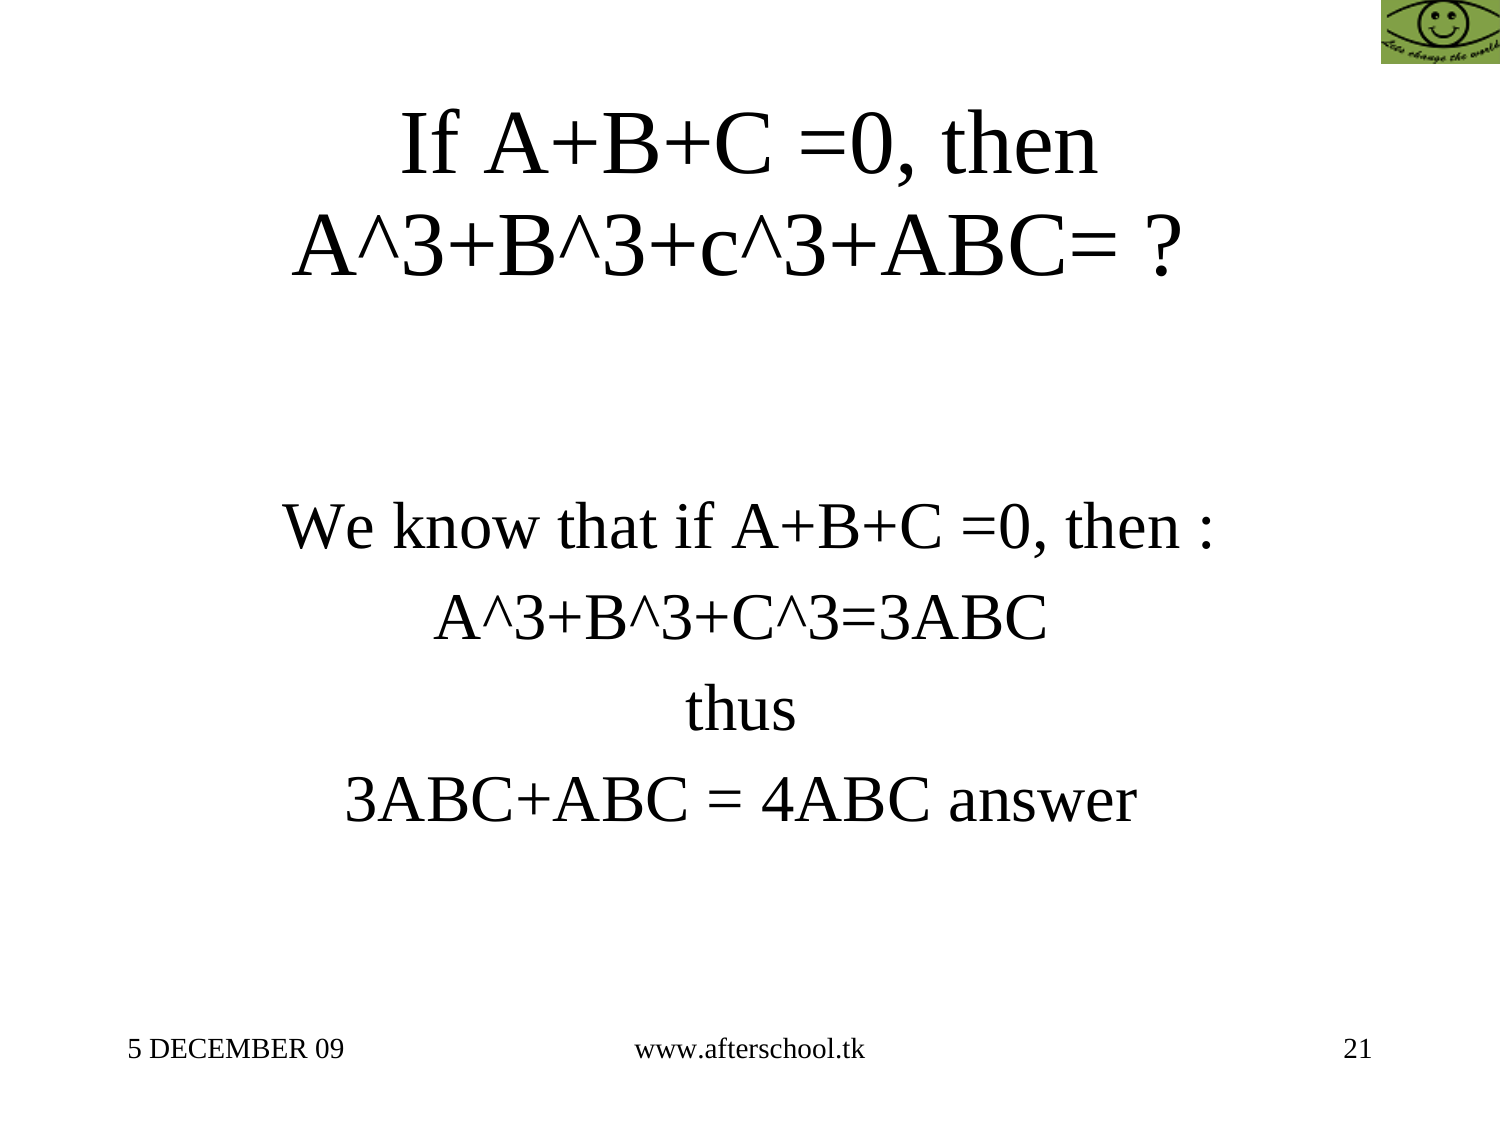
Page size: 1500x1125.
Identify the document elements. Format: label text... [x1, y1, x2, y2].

subtitle We know that if A+B+C =0, then : A^3+B^3+C^3=3ABC thus 3ABC+ABC = 4ABC answer [112, 332, 1388, 993]
picture [1381, 0, 1500, 64]
title If A+B+C =0, then A^3+B^3+c^3+ABC= ? [112, 92, 1388, 296]
